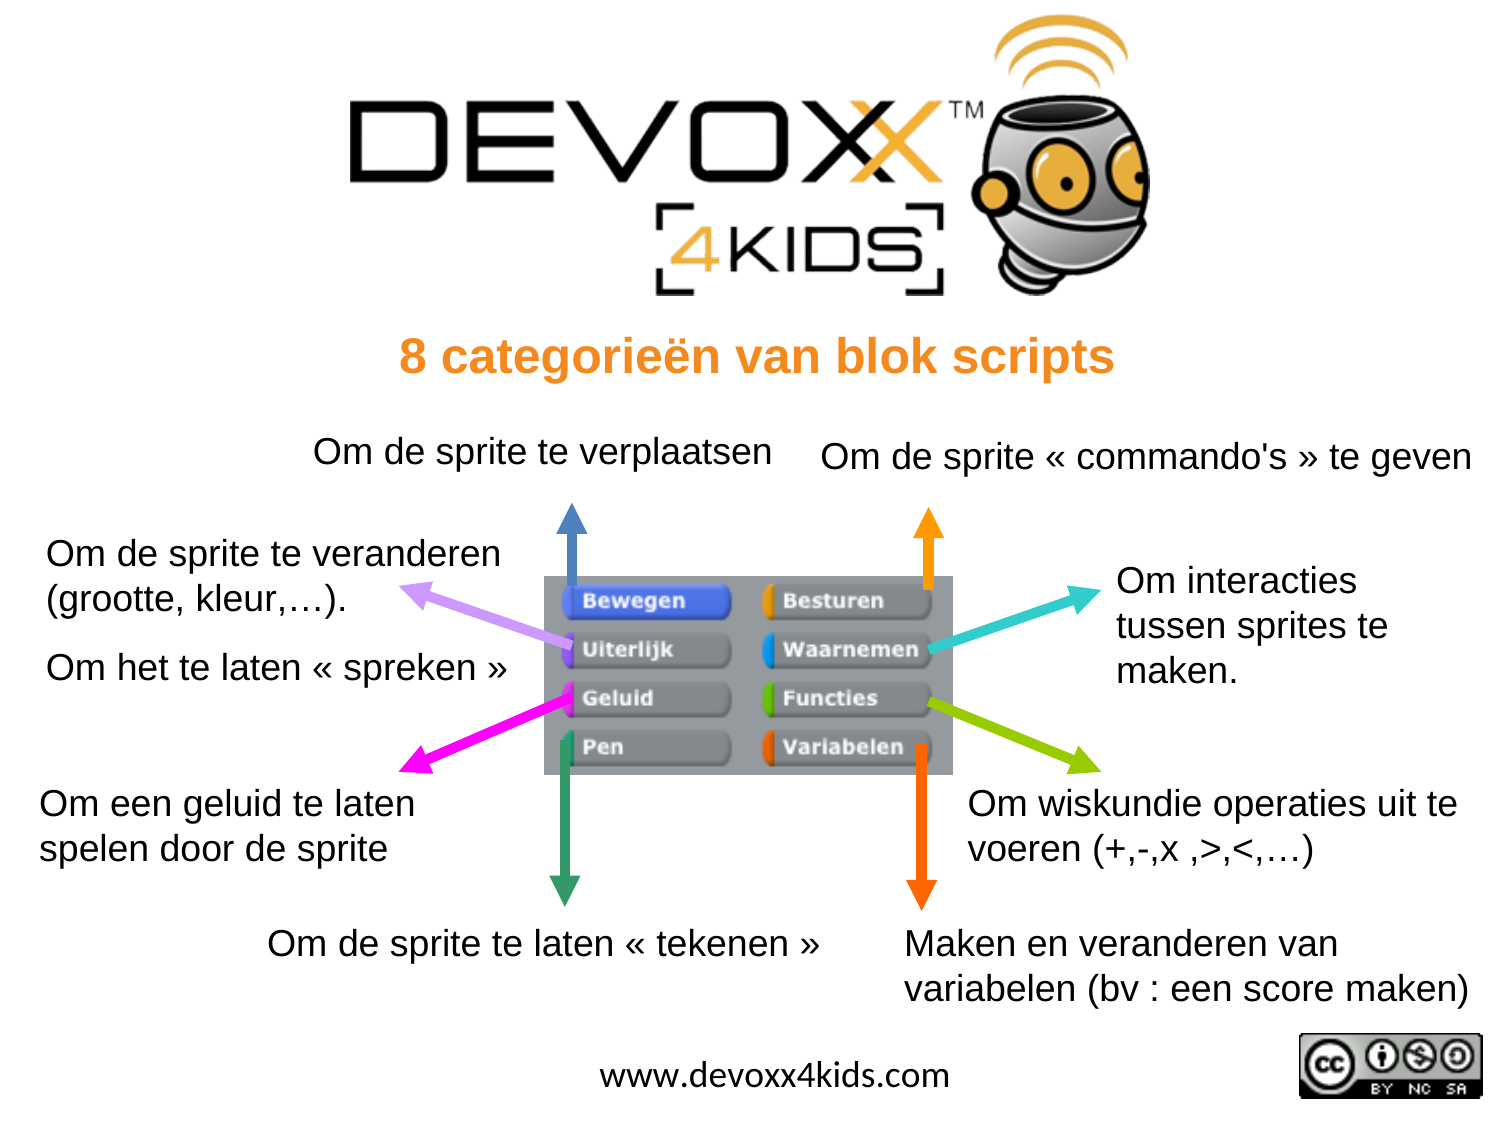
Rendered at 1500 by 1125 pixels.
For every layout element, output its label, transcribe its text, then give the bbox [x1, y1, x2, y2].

text_box Om de sprite te verplaatsen [298, 419, 796, 481]
text_box Om wiskundie operaties uit te voeren (+,-,x ,>,<,…) [952, 771, 1483, 878]
text_box Om de sprite « commando's » te geven [805, 424, 1489, 486]
text_box 8 categorieën van blok scripts [97, 315, 1418, 392]
text_box Om een geluid te laten spelen door de sprite [24, 771, 442, 878]
picture [350, 14, 1150, 296]
picture [1299, 1033, 1483, 1099]
text_box Maken en veranderen van variabelen (bv : een score maken) [889, 910, 1489, 1017]
text_box Om interacties tussen sprites te maken. [1101, 548, 1488, 699]
picture [544, 576, 953, 775]
text_box Om de sprite te veranderen (grootte, kleur,…). Om het te laten « spreken » [31, 521, 528, 696]
text_box Om de sprite te laten « tekenen » [252, 910, 843, 972]
